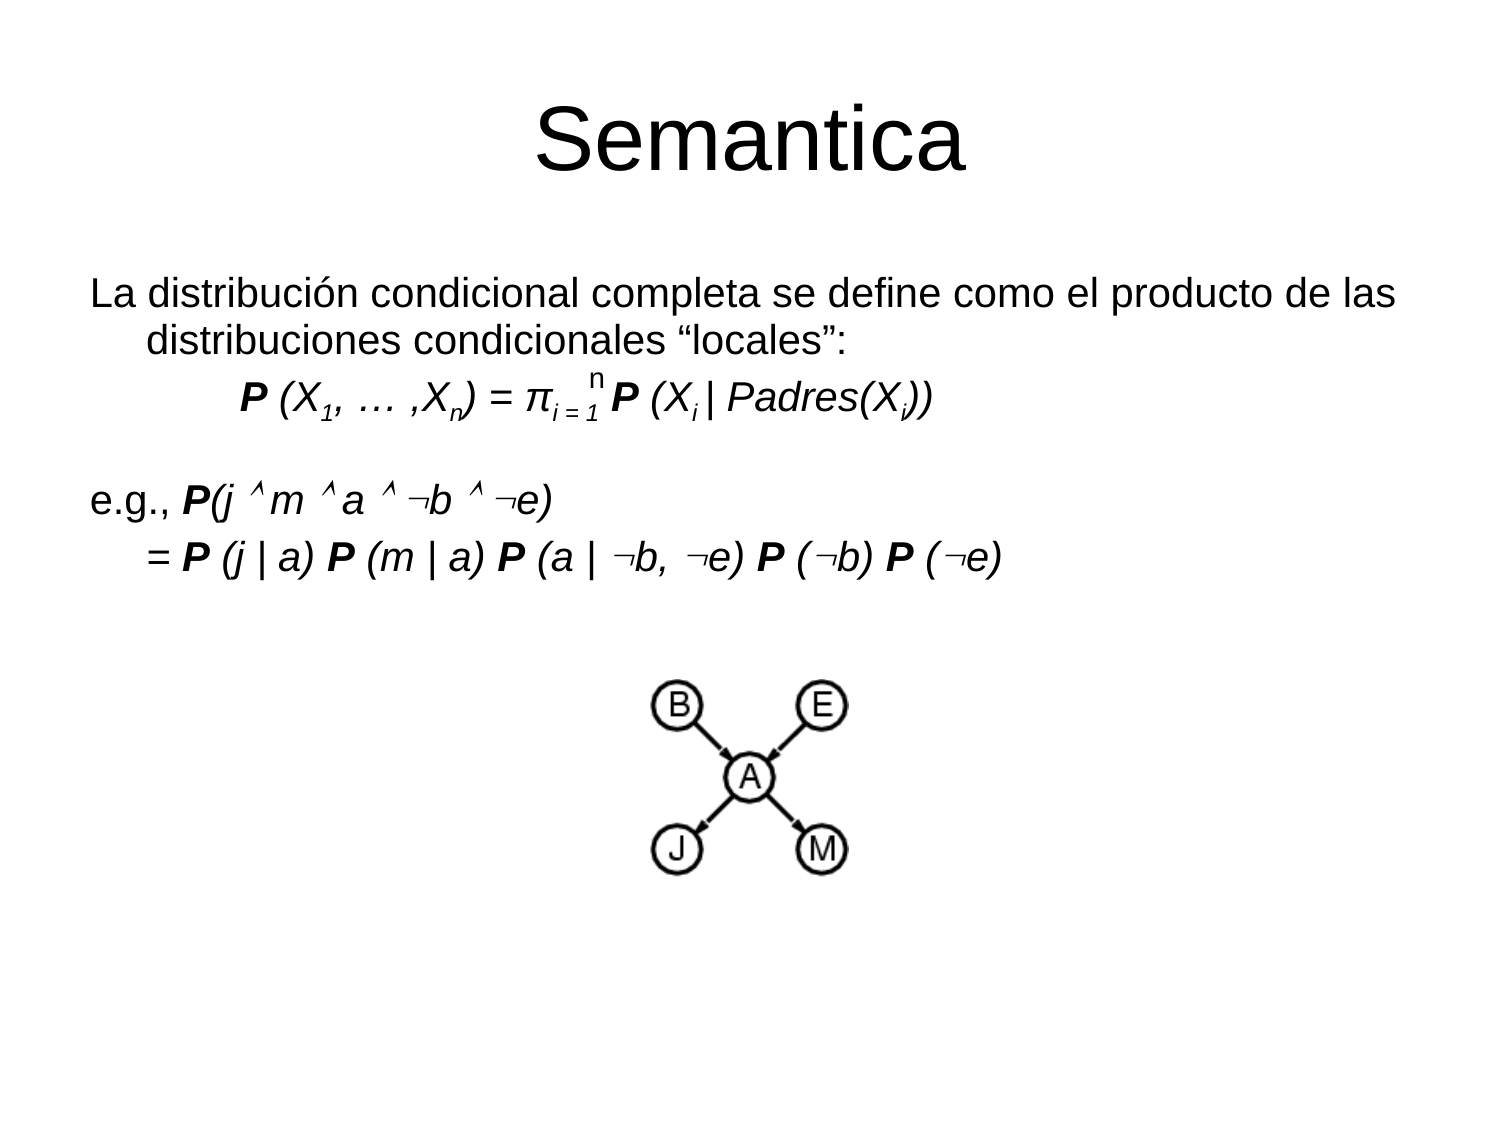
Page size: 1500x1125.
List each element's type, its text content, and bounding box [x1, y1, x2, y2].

title Semantica [75, 45, 1426, 233]
picture [649, 679, 849, 878]
text_box n [573, 354, 620, 403]
list La distribución condicional completa se define como el producto de las distribuciones condicionales “locales”: P (X1, … ,Xn) = πi = 1 P (Xi | Padres(Xi)) e.g., P(j  m  a  b  e) = P (j | a) P (m | a) P (a | b, e) P (b) P (e) [75, 262, 1426, 1006]
